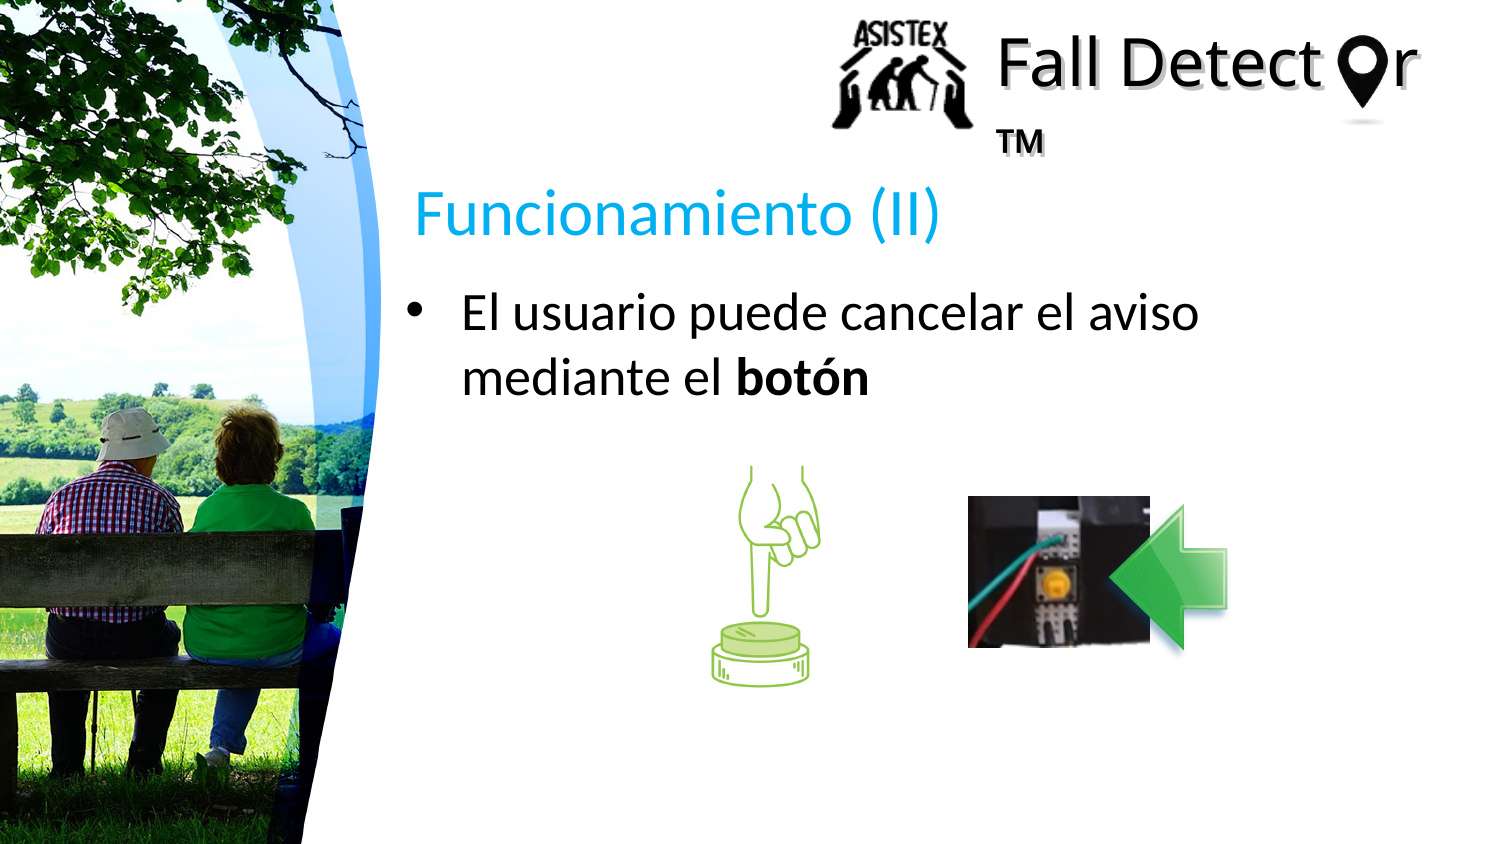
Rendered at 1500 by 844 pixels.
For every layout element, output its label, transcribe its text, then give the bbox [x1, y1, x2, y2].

text_box Fall Detect r ™ [980, 8, 1500, 130]
picture [1023, 130, 1035, 144]
title Funcionamiento (II) [399, 146, 1427, 272]
list El usuario puede cancelar el aviso mediante el botón [390, 268, 1418, 449]
picture [0, 0, 1500, 844]
picture [1010, 137, 1017, 146]
